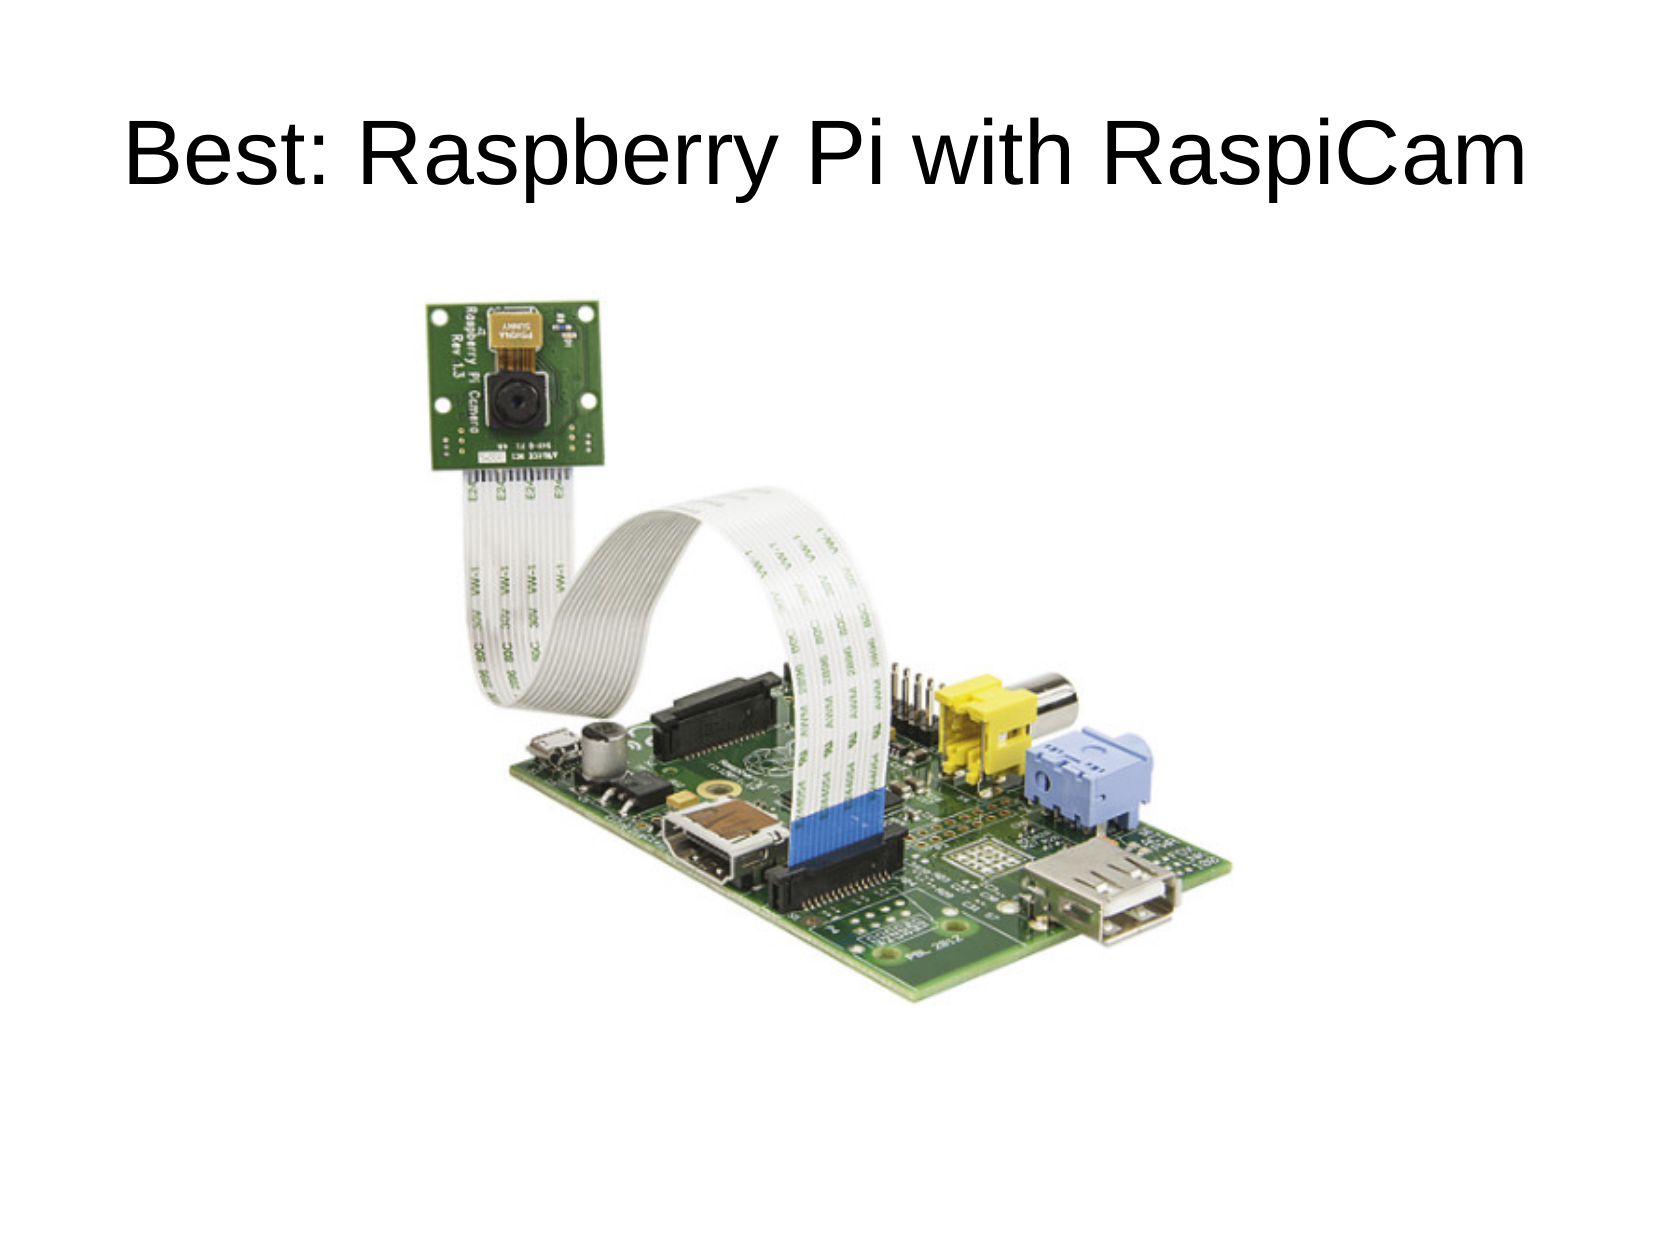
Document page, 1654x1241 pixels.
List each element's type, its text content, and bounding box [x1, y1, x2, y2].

title Best: Raspberry Pi with RaspiCam [82, 49, 1571, 257]
picture [413, 290, 1241, 1010]
